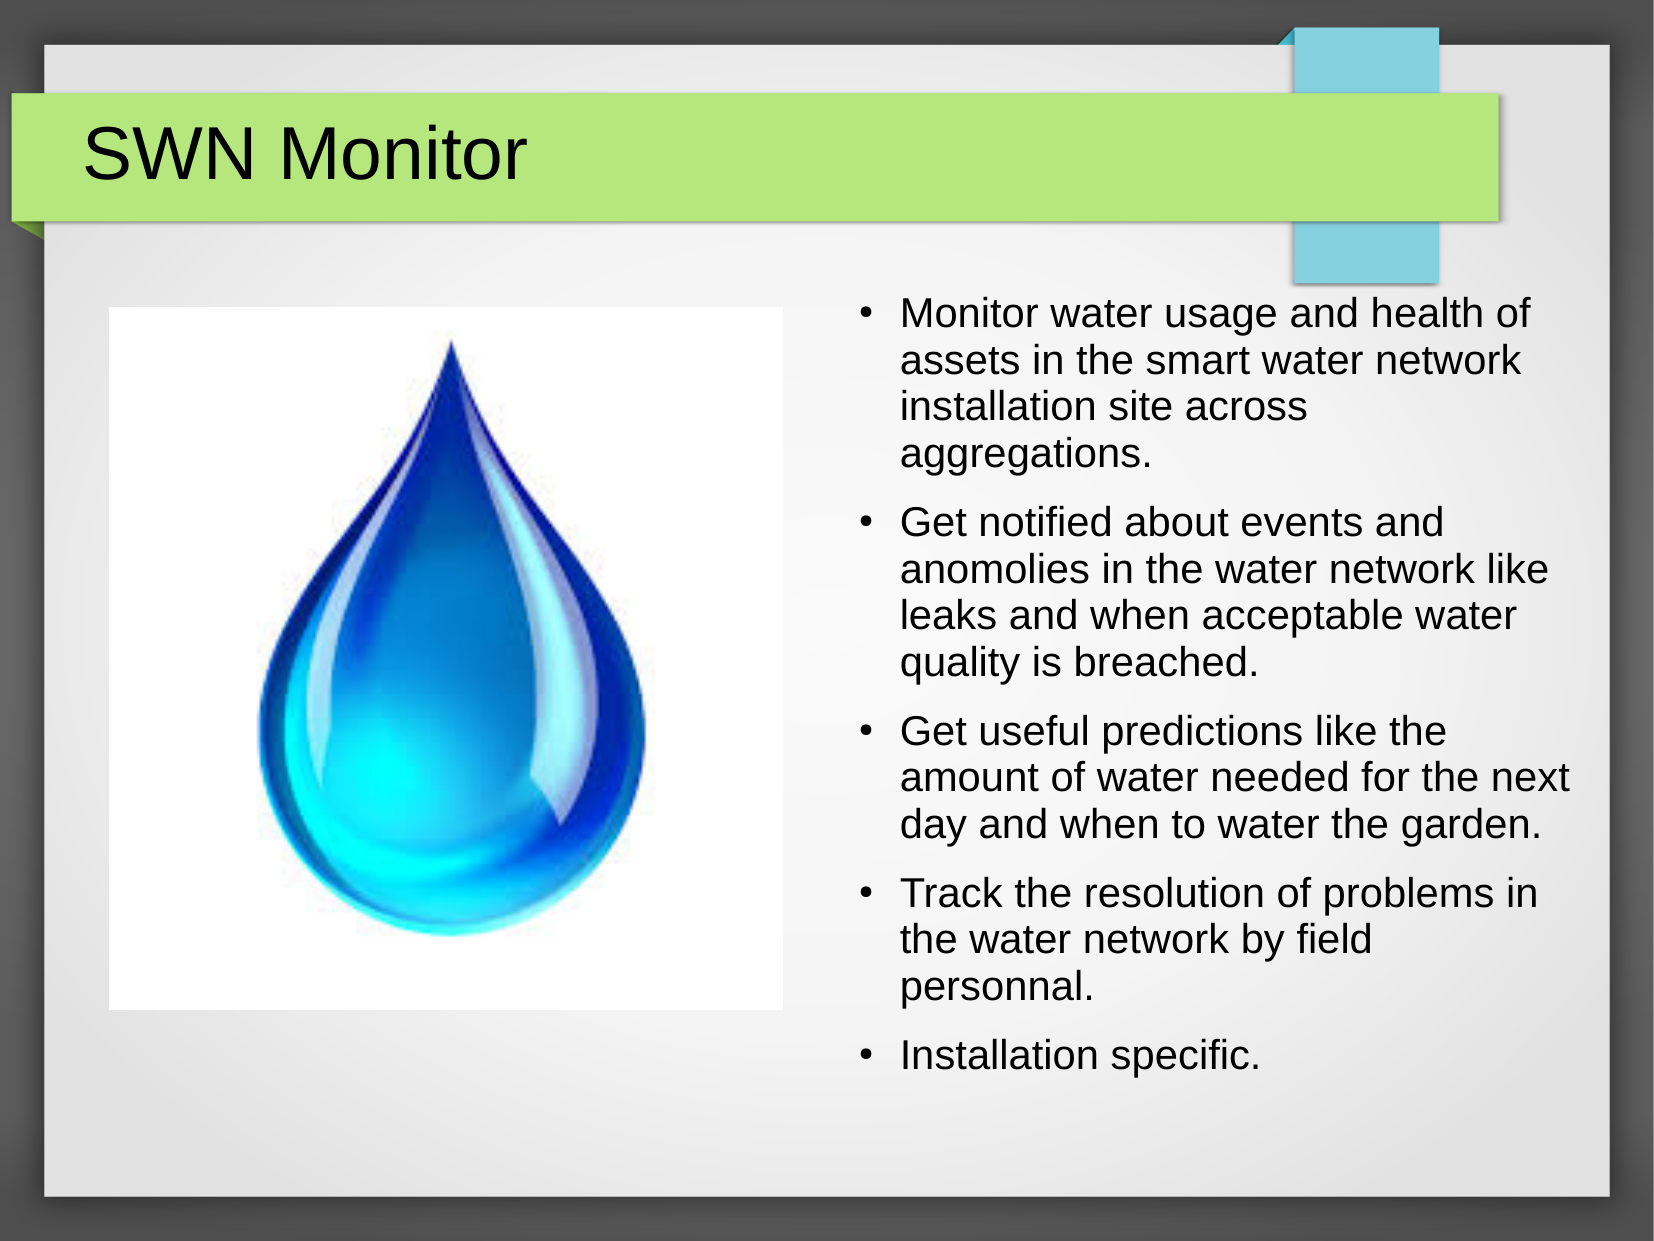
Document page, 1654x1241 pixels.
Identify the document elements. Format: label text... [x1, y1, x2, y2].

picture [0, 0, 1654, 1241]
list Monitor water usage and health of assets in the smart water network installation site across aggregations. Get notified about events and anomolies in the water network like leaks and when acceptable water quality is breached. Get useful predictions like the amount of water needed for the next day and when to water the garden. Track the resolution of problems in the water network by field personnal. Installation specific. [845, 290, 1572, 1134]
title SWN Monitor [82, 94, 1264, 213]
